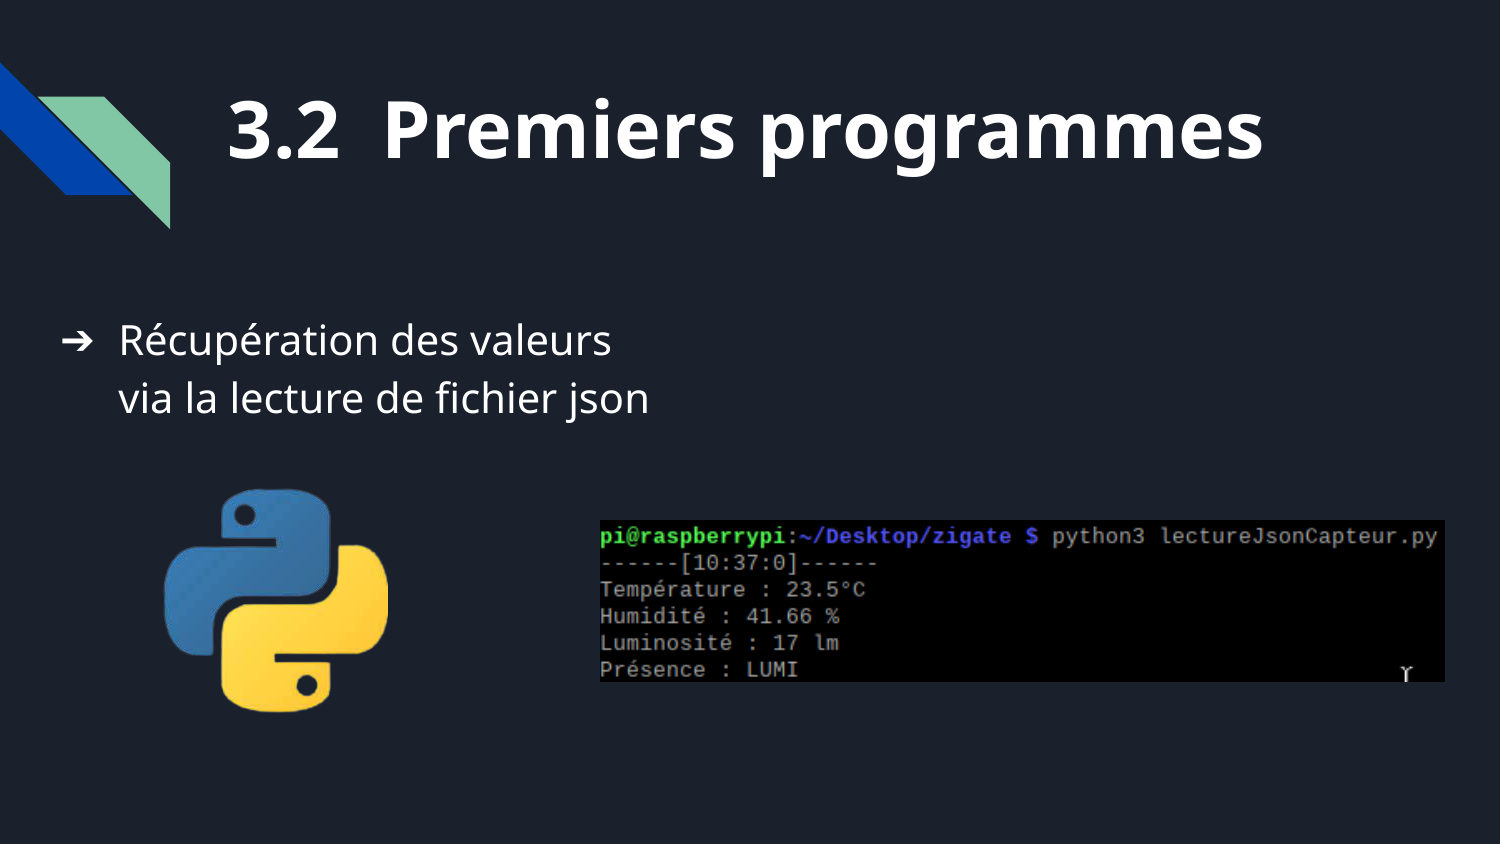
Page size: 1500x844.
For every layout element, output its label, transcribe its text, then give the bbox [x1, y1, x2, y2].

title 3.2 Premiers programmes [212, 64, 1368, 215]
text_box Récupération des valeurs via la lecture de fichier json [28, 291, 686, 437]
picture [600, 520, 1445, 682]
picture [163, 488, 388, 713]
